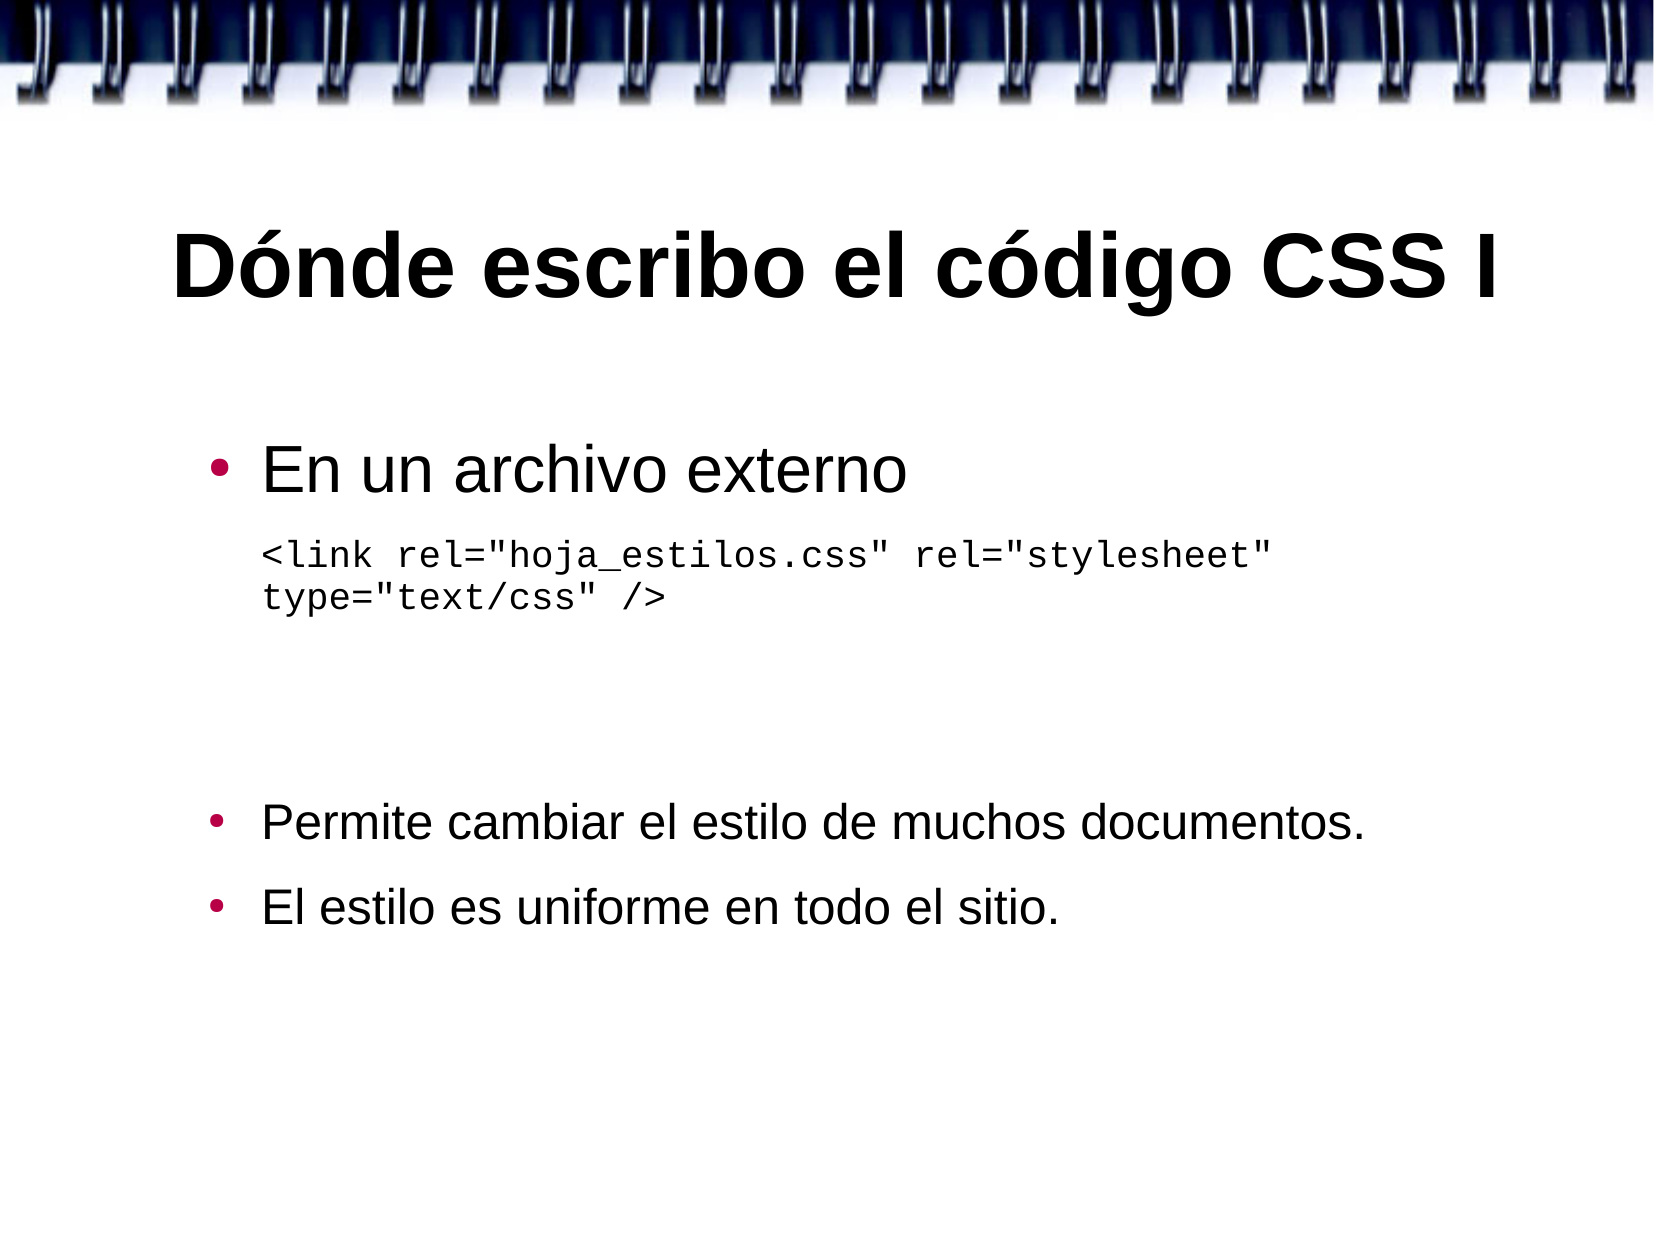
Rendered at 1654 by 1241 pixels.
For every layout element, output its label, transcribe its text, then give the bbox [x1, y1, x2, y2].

title Dónde escribo el código CSS I [139, 161, 1535, 370]
picture [0, 0, 1654, 121]
list En un archivo externo <link rel="hoja_estilos.css" rel="stylesheet" type="text/css" /> Permite cambiar el estilo de muchos documentos. El estilo es uniforme en todo el sitio. [190, 431, 1472, 1062]
